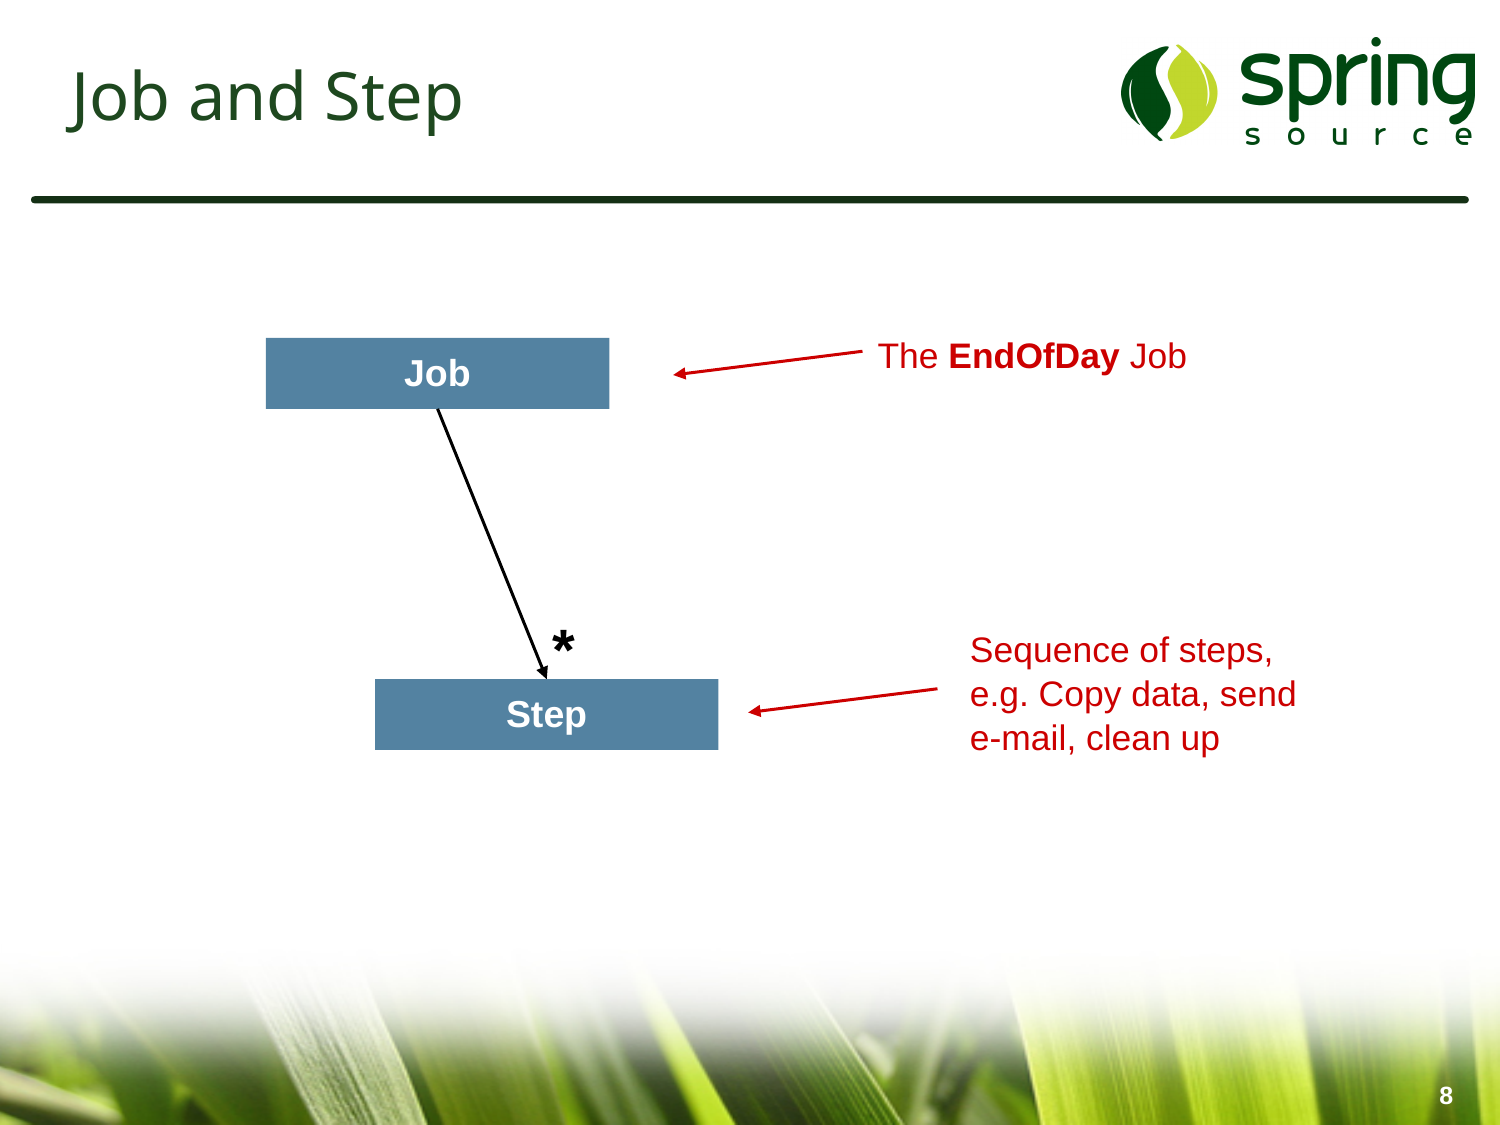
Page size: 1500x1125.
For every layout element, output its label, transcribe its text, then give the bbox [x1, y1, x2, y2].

text_box Step [375, 679, 719, 750]
picture [0, 944, 1500, 1125]
text_box Job [265, 337, 610, 409]
title Job and Step [56, 13, 1089, 176]
text_box * [542, 612, 586, 679]
text_box The EndOfDay Job [862, 324, 1203, 384]
picture [1121, 37, 1475, 145]
text_box Sequence of steps, e.g. Copy data, send e-mail, clean up [954, 598, 1313, 786]
